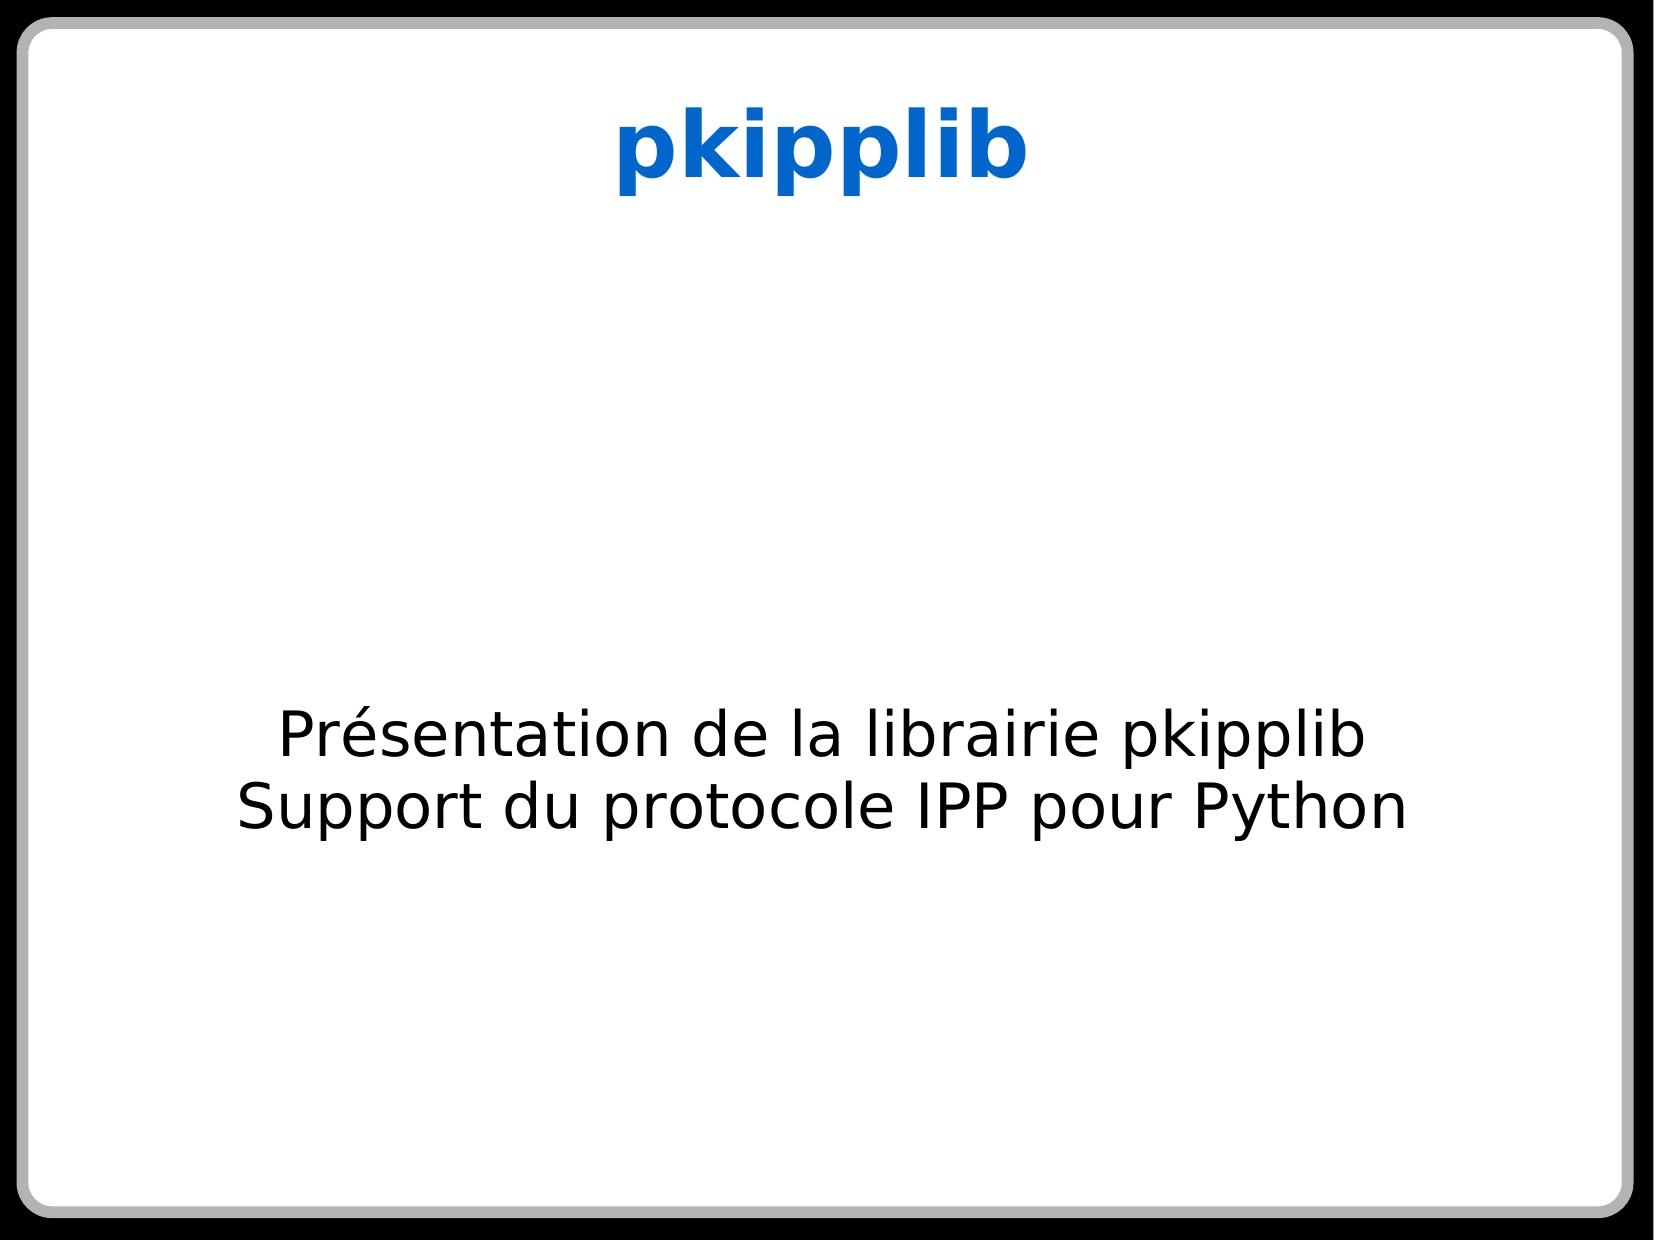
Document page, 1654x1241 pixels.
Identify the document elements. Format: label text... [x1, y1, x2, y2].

title pkipplib [67, 91, 1577, 199]
subtitle Présentation de la librairie pkipplib Support du protocole IPP pour Python [112, 371, 1534, 1171]
